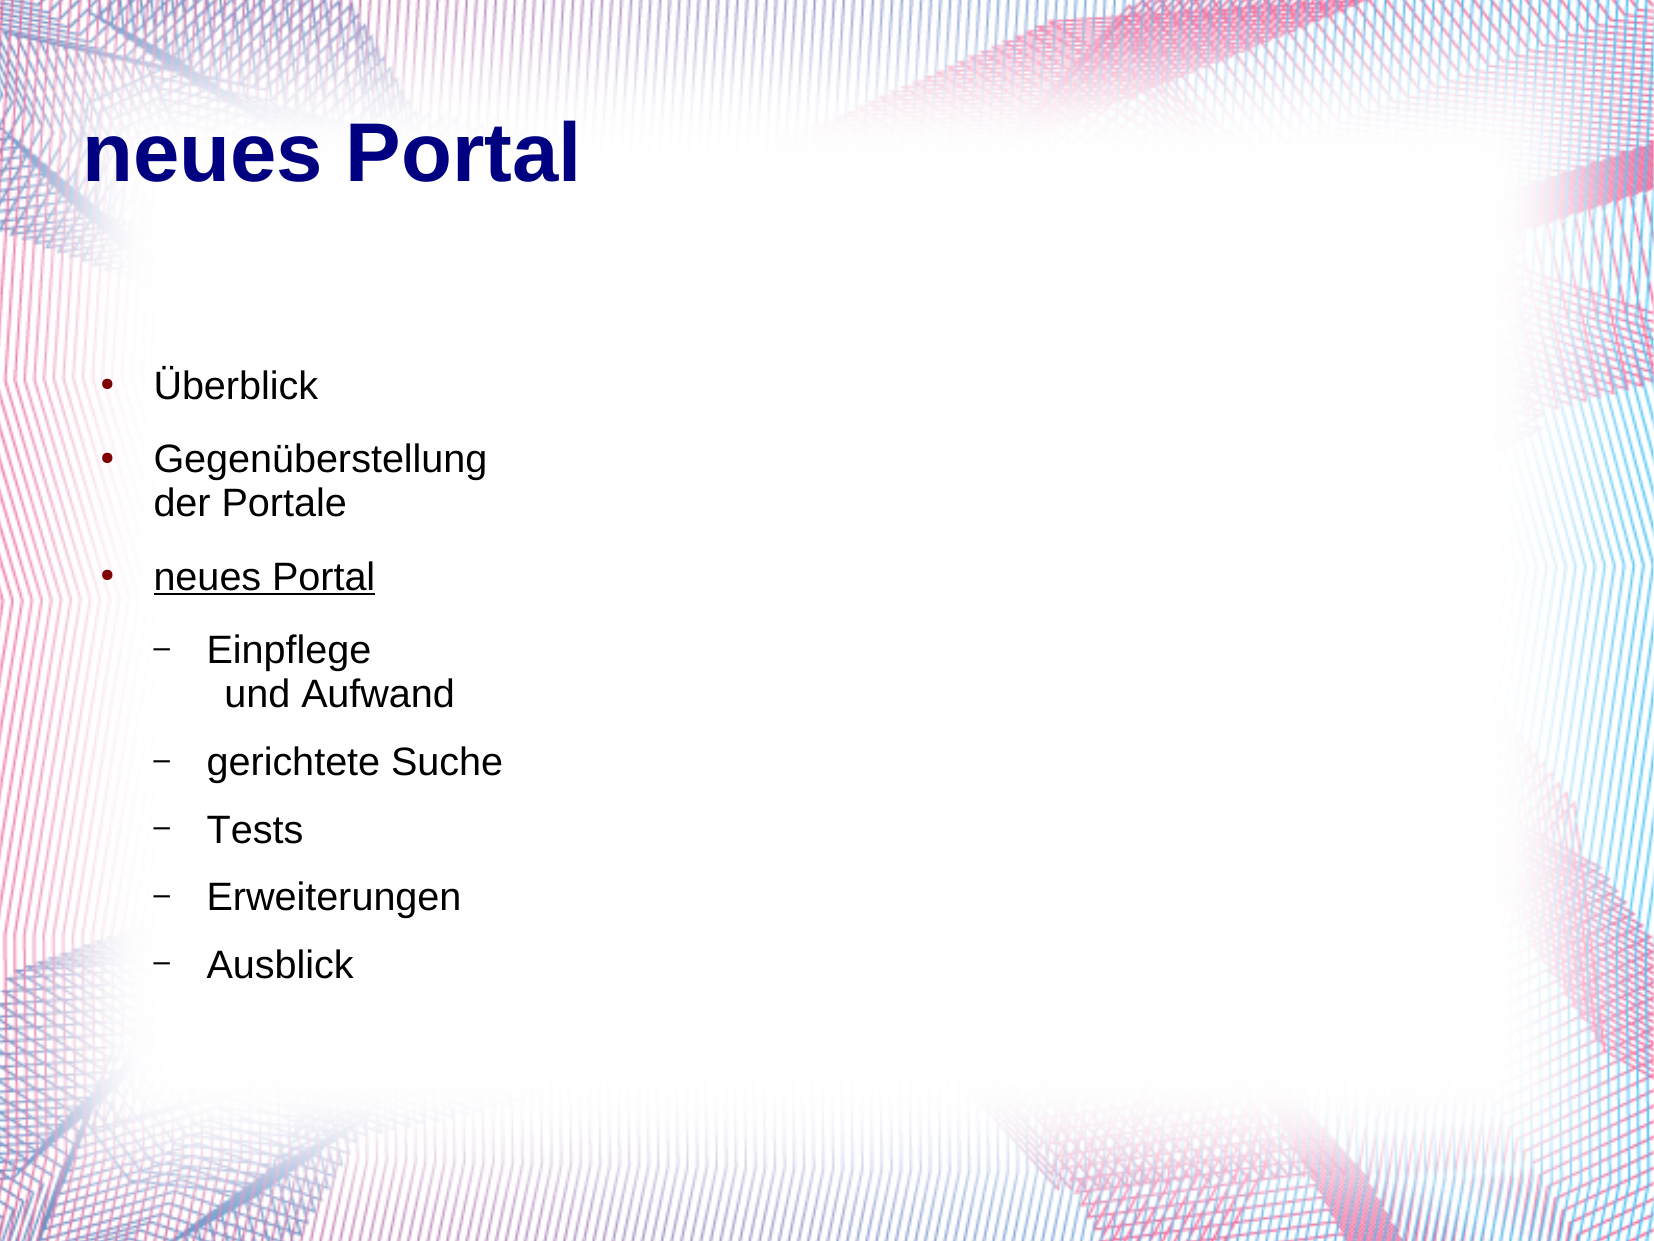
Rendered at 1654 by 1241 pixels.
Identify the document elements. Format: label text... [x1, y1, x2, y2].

picture [0, 0, 1654, 1241]
list Überblick Gegenüberstellung der Portale neues Portal Einpflege und Aufwand gerichtete Suche Tests Erweiterungen Ausblick [82, 290, 520, 1109]
title neues Portal [82, 49, 1571, 257]
